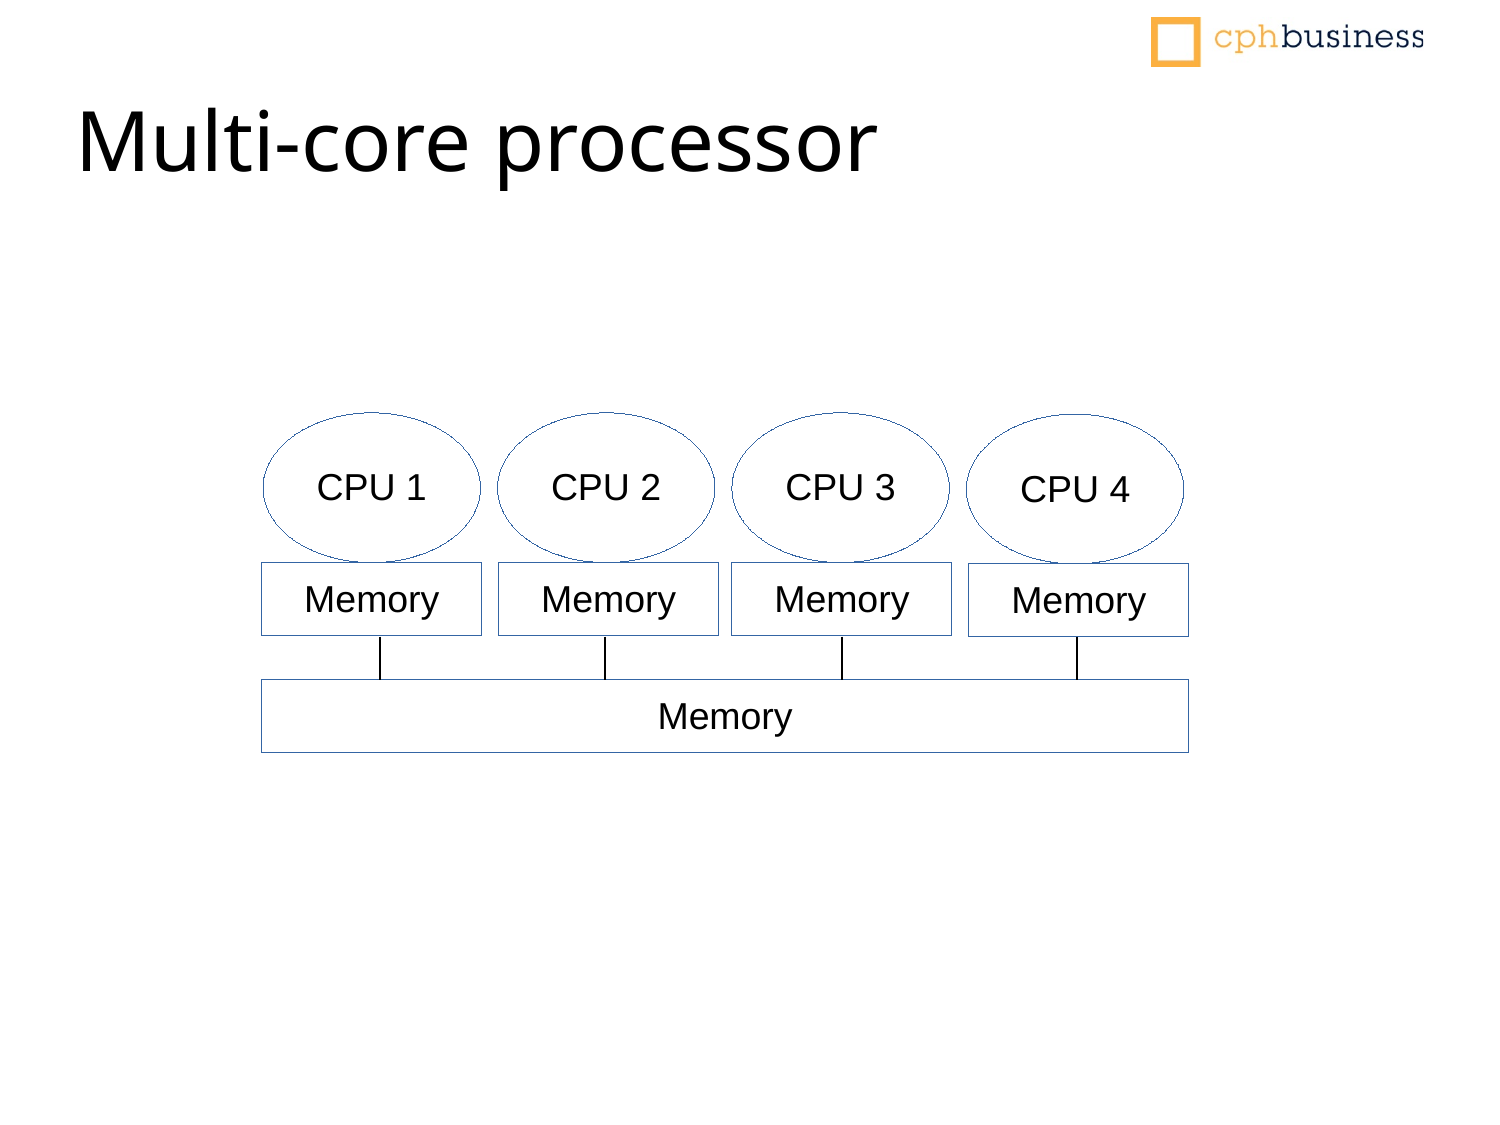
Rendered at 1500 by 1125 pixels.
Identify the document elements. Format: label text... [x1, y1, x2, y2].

title Multi-core processor [75, 44, 1425, 233]
text_box CPU 1 [263, 412, 481, 562]
text_box Memory [731, 562, 952, 636]
text_box Memory [498, 562, 719, 636]
text_box CPU 3 [731, 412, 950, 562]
text_box CPU 4 [966, 414, 1184, 563]
picture [1151, 17, 1424, 44]
text_box Memory [261, 679, 1189, 753]
text_box Memory [261, 562, 482, 636]
text_box CPU 2 [497, 412, 715, 562]
text_box Memory [968, 563, 1189, 637]
